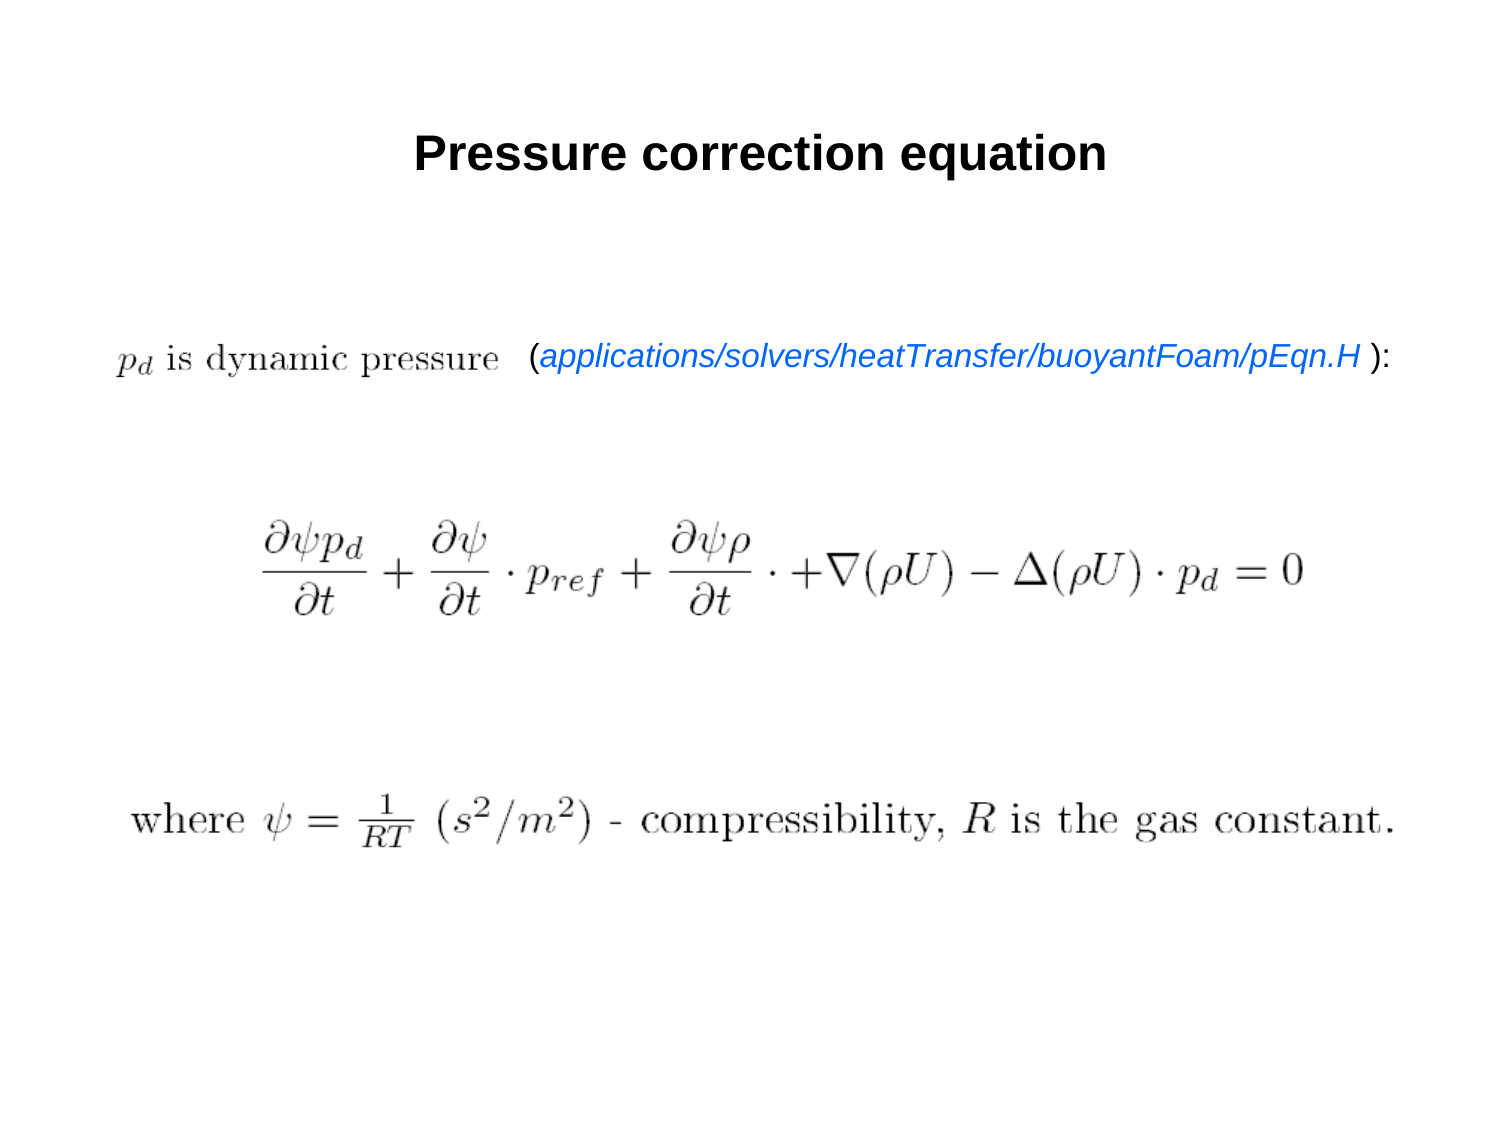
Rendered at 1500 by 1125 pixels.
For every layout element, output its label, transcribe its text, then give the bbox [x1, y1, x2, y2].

picture [230, 488, 1329, 669]
picture [100, 762, 1412, 885]
title Pressure correction equation [75, 45, 1426, 233]
picture [112, 338, 503, 397]
text_box (applications/solvers/heatTransfer/buoyantFoam/pEqn.H ): [513, 326, 1500, 382]
